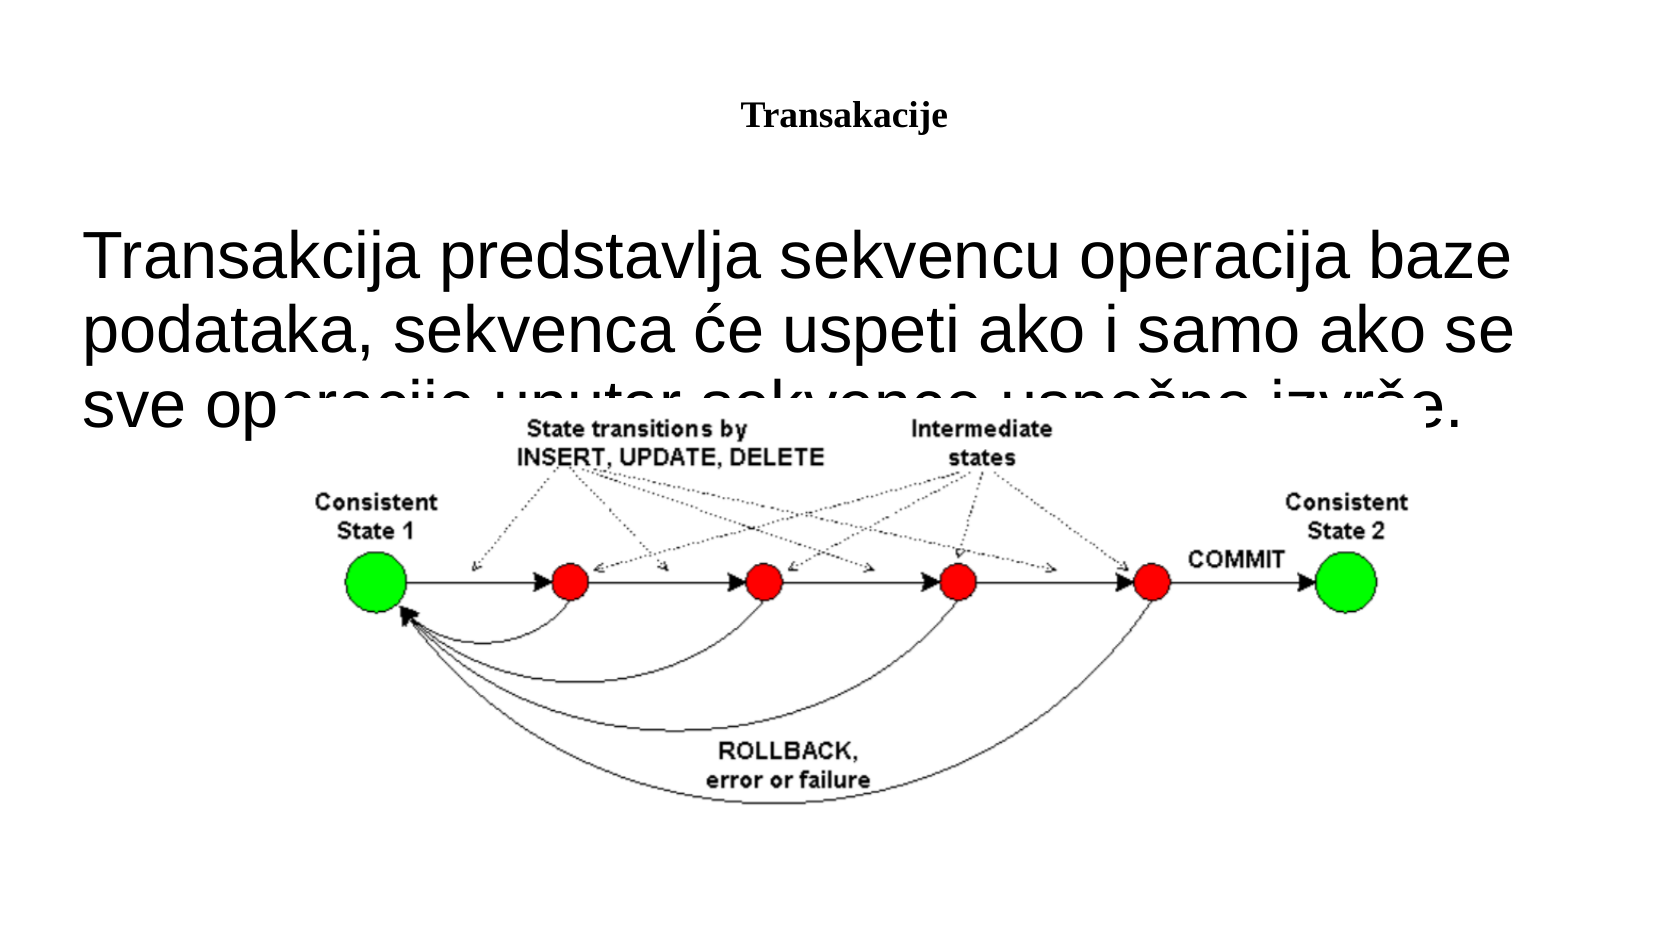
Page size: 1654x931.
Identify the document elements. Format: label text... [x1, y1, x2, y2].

title Transakacije [82, 37, 1571, 193]
picture [280, 398, 1426, 826]
list Transakcija predstavlja sekvencu operacija baze podataka, sekvenca će uspeti ako i samo ako se sve operacije unutar sekvence uspešno izvrše. [82, 217, 1571, 758]
